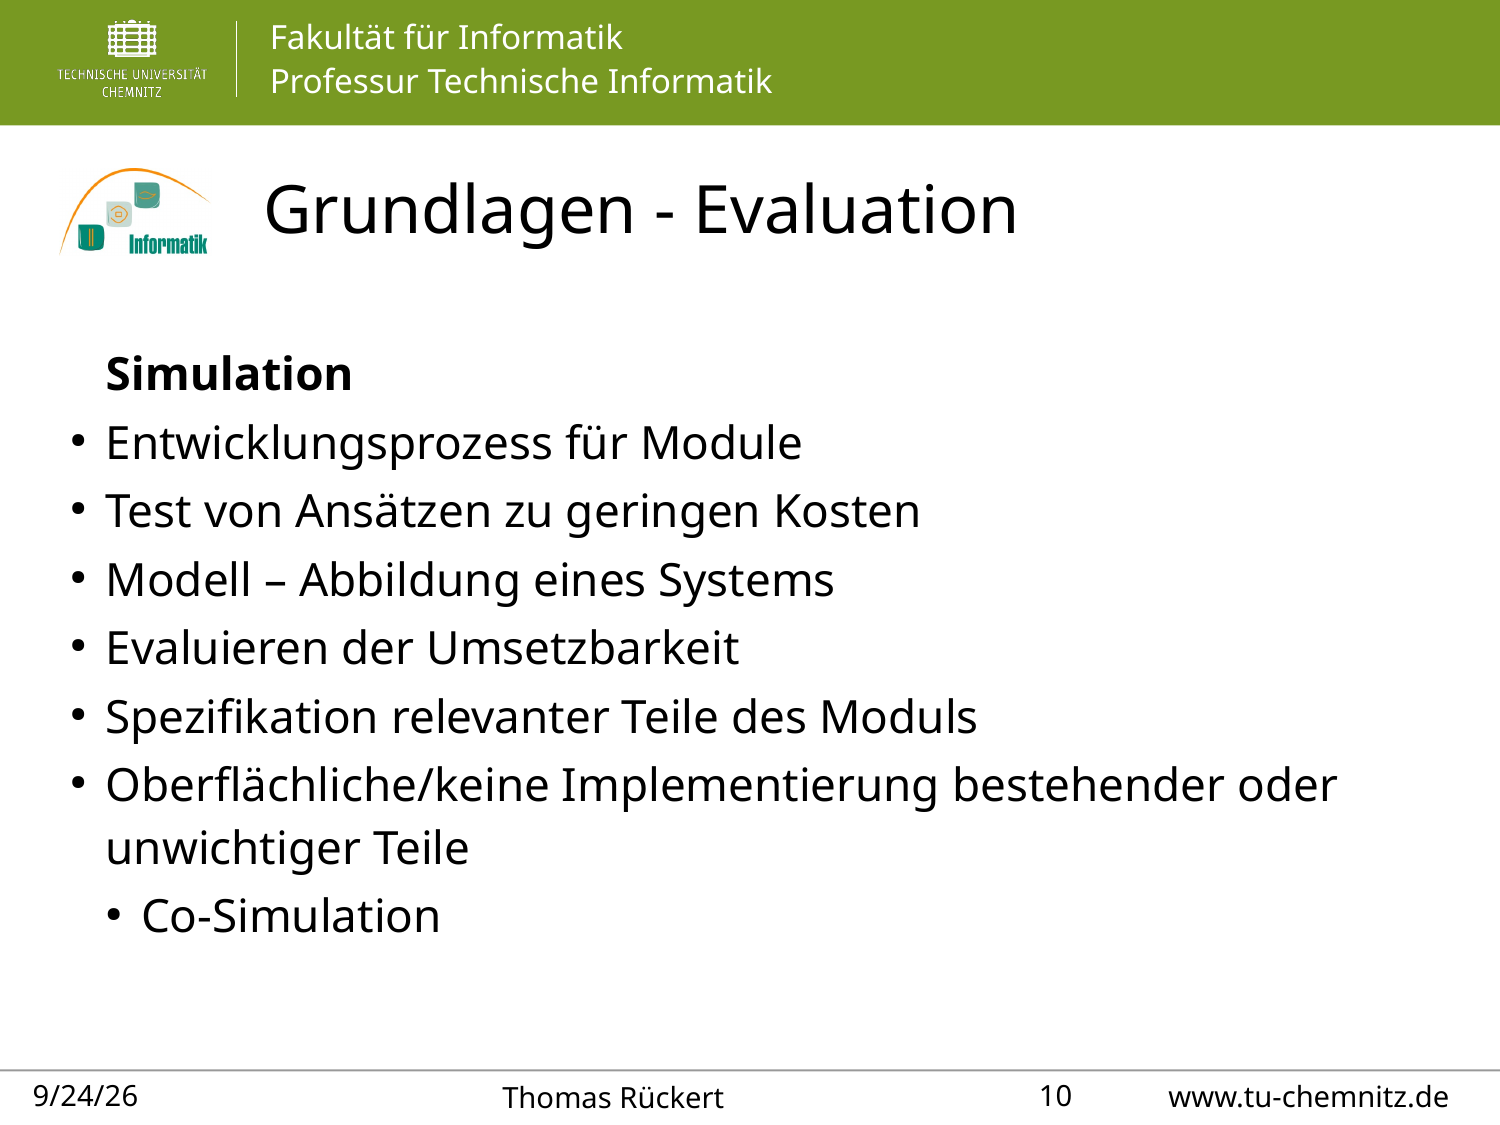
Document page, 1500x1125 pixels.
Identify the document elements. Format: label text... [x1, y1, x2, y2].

footer Thomas Rückert [360, 1069, 750, 1125]
slide_number <number> [750, 1069, 1088, 1125]
slide_number 4/9/15 [17, 1069, 356, 1125]
picture [25, 0, 239, 130]
list [248, 379, 1459, 1035]
text_box Simulation Entwicklungsprozess für Module Test von Ansätzen zu geringen Kosten Modell – Abbildung eines Systems Evaluieren der Umsetzbarkeit Spezifikation relevanter Teile des Moduls Oberflächliche/keine Implementierung bestehender oder unwichtiger Teile Co-Simulation [55, 334, 1455, 822]
title Grundlagen - Evaluation [248, 159, 1459, 271]
picture [59, 168, 212, 256]
